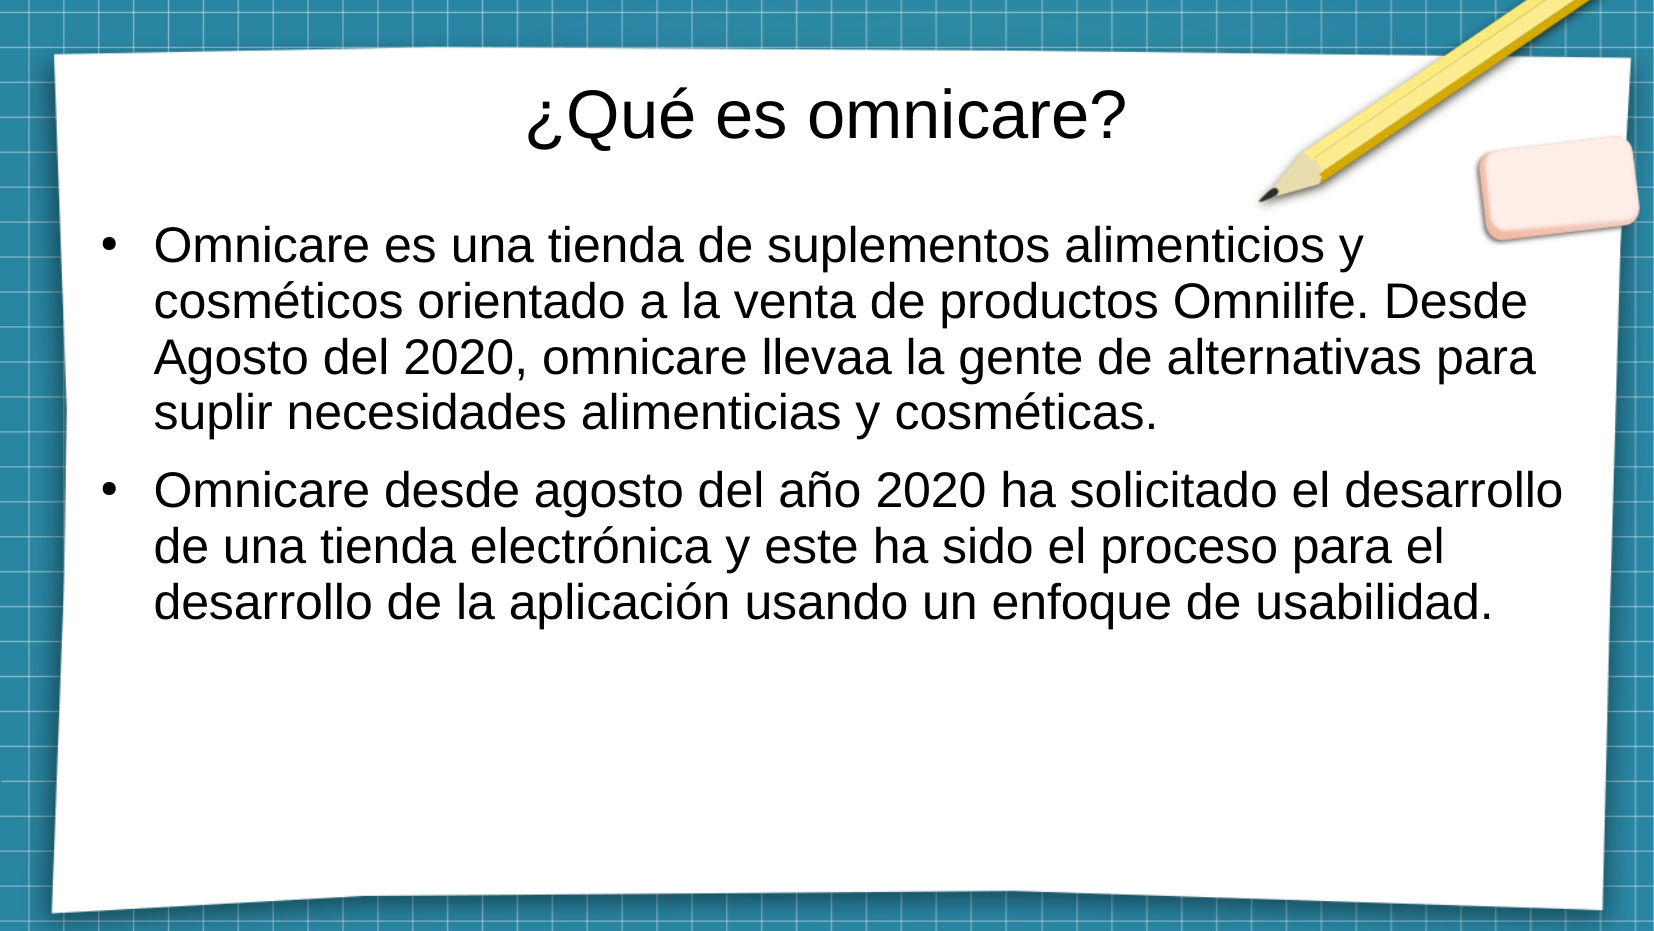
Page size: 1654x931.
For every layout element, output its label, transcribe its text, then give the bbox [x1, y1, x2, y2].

picture [0, 0, 1654, 931]
list Omnicare es una tienda de suplementos alimenticios y cosméticos orientado a la venta de productos Omnilife. Desde Agosto del 2020, omnicare llevaa la gente de alternativas para suplir necesidades alimenticias y cosméticas. Omnicare desde agosto del año 2020 ha solicitado el desarrollo de una tienda electrónica y este ha sido el proceso para el desarrollo de la aplicación usando un enfoque de usabilidad. [82, 217, 1571, 758]
title ¿Qué es omnicare? [82, 37, 1571, 193]
